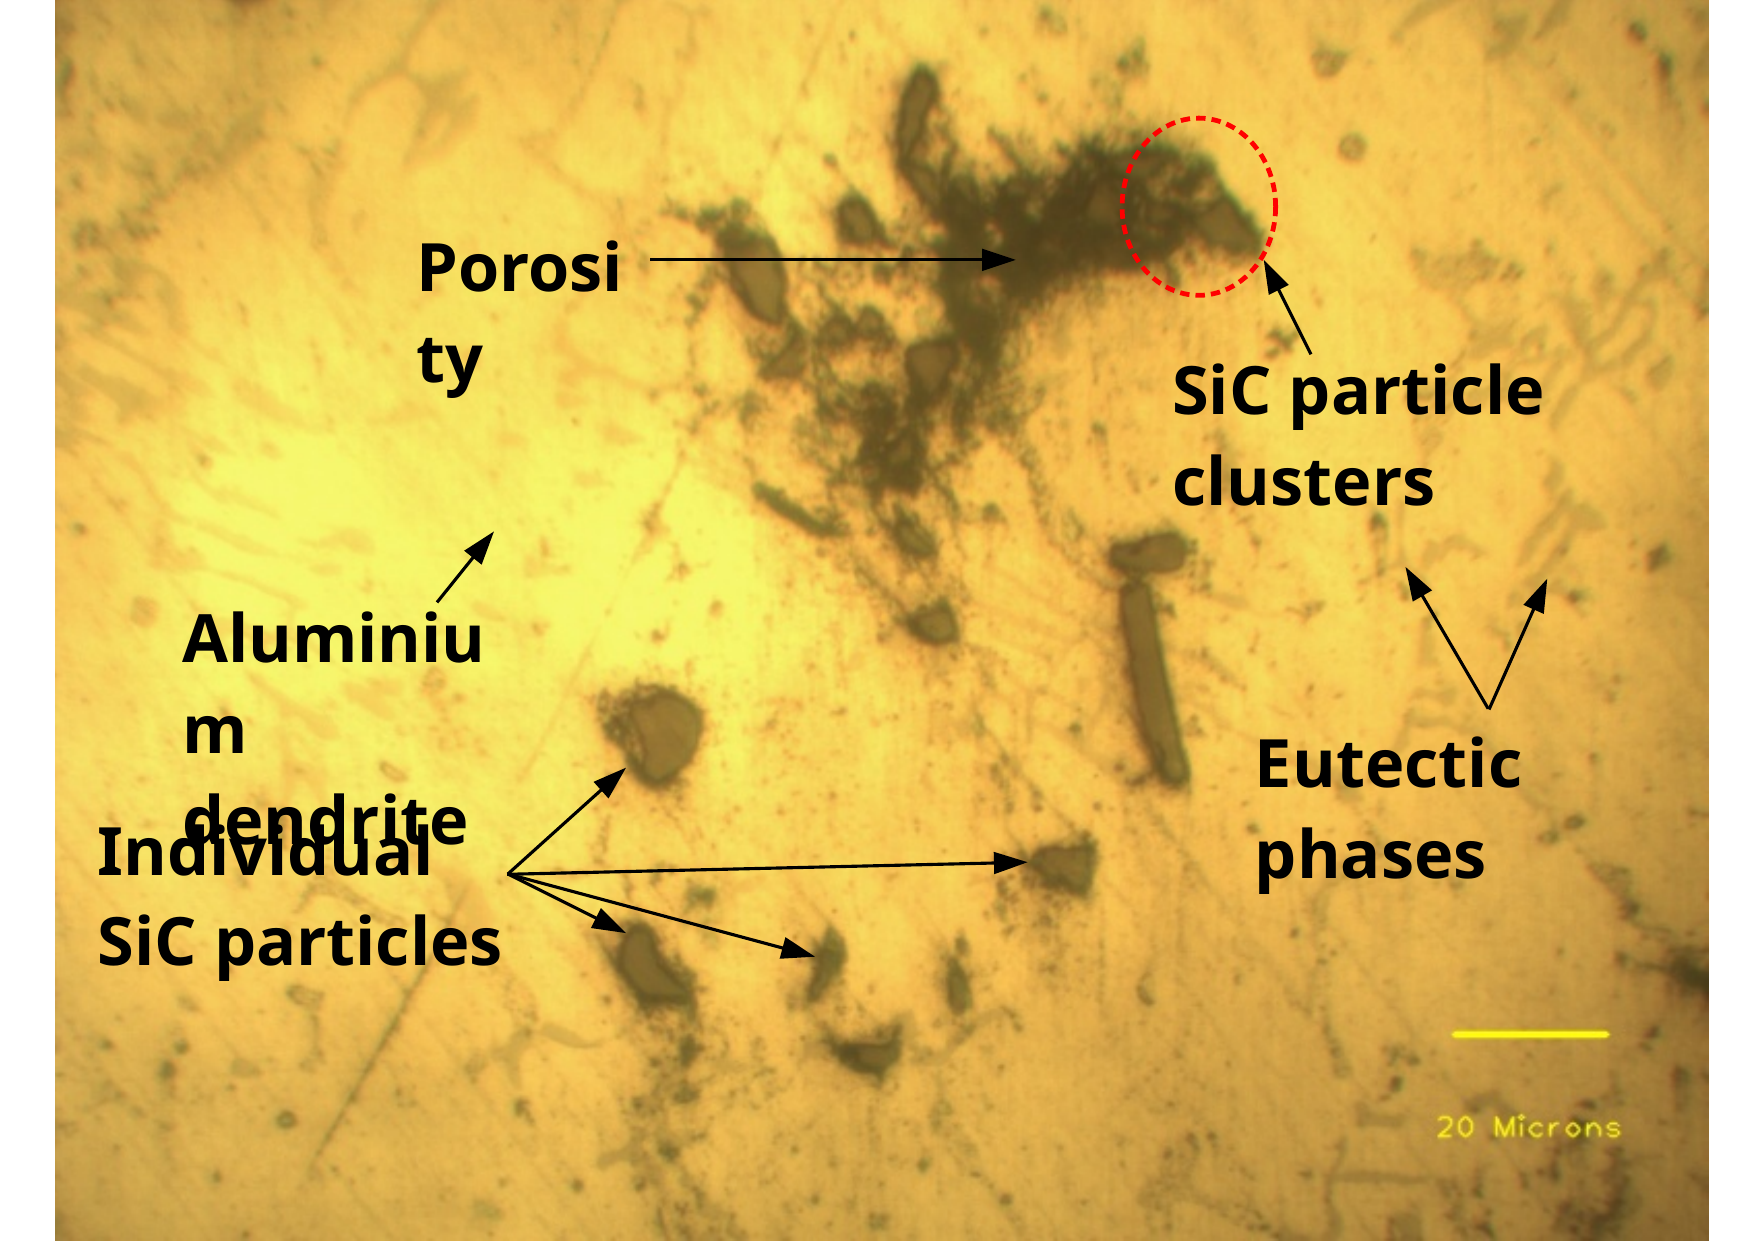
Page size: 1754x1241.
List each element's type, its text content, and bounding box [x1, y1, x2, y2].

text_box Porosity [401, 212, 662, 296]
text_box SiC particle clusters [1157, 335, 1596, 485]
text_box Aluminium dendrite [167, 583, 544, 733]
picture [55, 0, 1709, 1241]
text_box Individual SiC particles [82, 796, 522, 945]
text_box Eutectic phases [1240, 708, 1709, 792]
